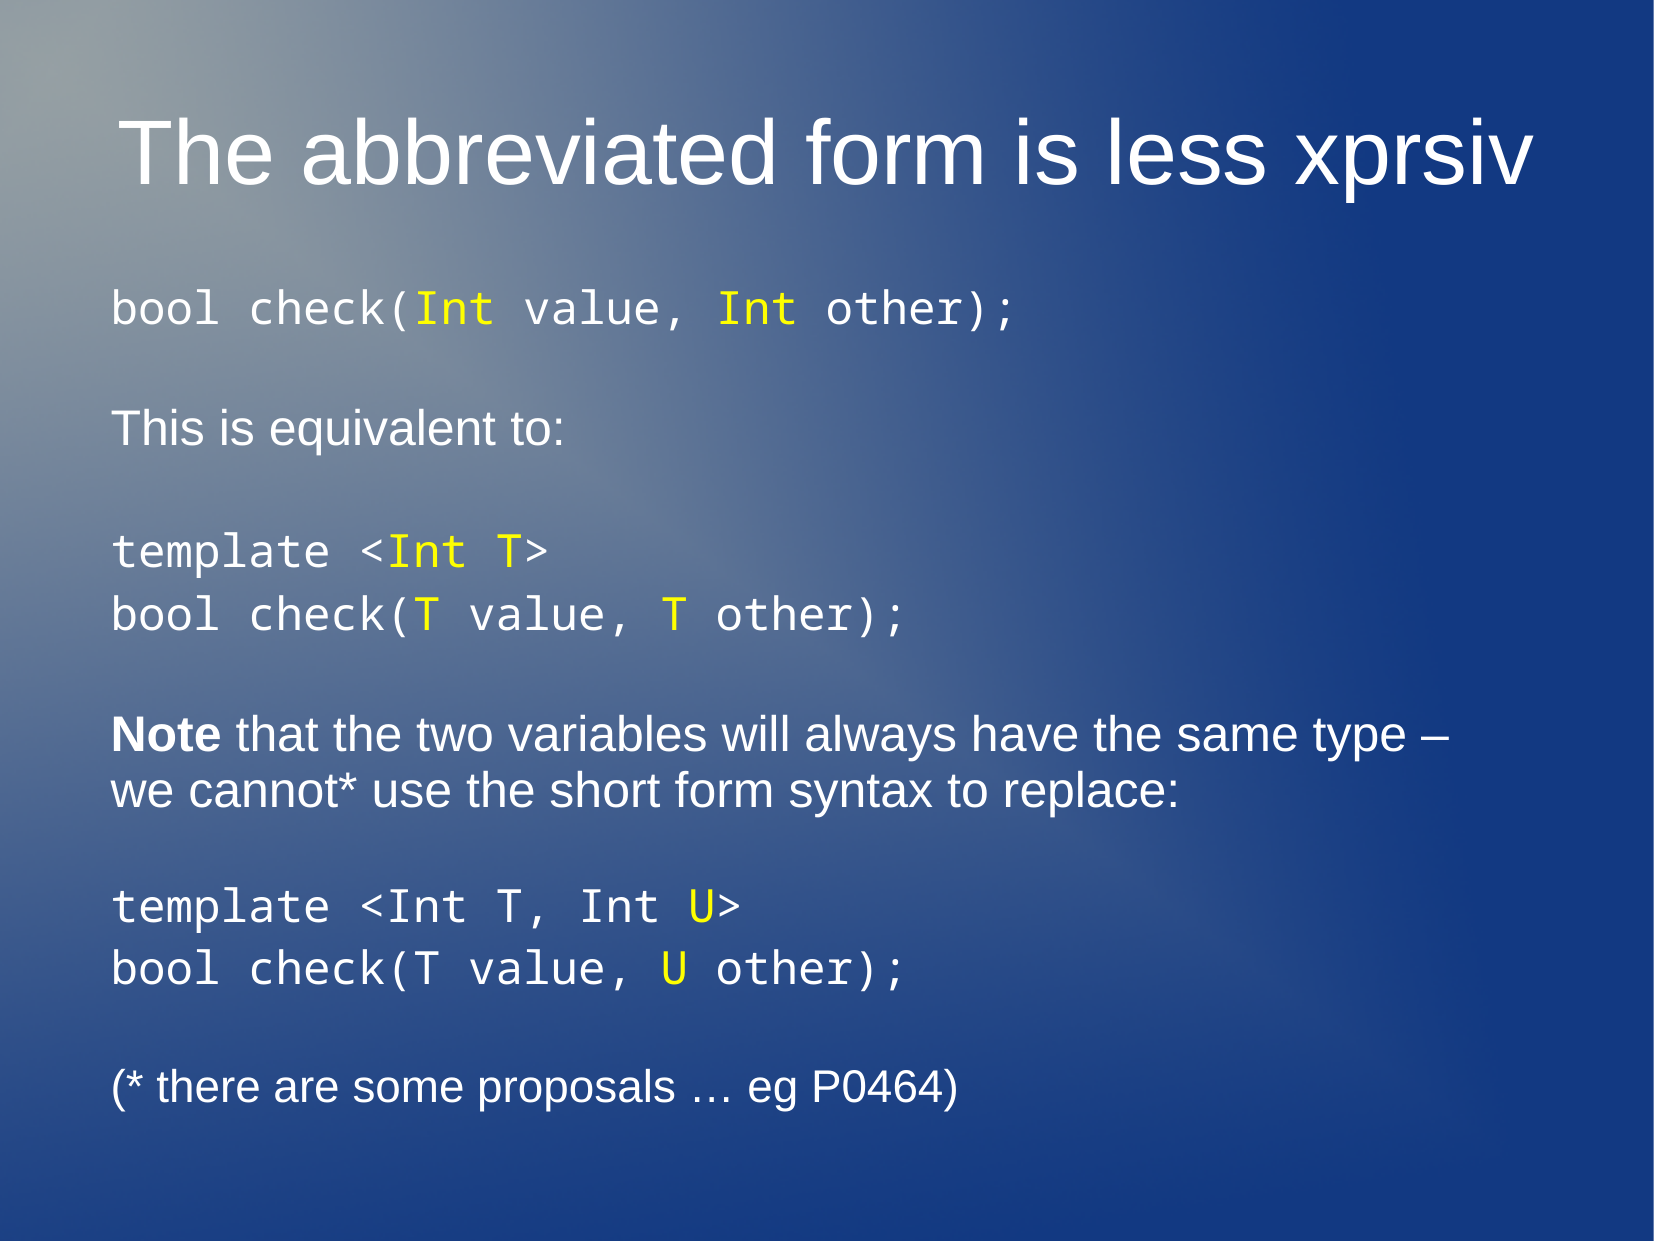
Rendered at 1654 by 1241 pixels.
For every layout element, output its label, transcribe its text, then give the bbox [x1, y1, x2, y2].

text_box bool check(Int value, Int other); This is equivalent to: template <Int T> bool check(T value, T other); Note that the two variables will always have the same type – we cannot* use the short form syntax to replace: template <Int T, Int U> bool check(T value, U other); (* there are some proposals … eg P0464) [95, 267, 1479, 1042]
title The abbreviated form is less xprsiv [82, 49, 1571, 257]
picture [0, 0, 1654, 1241]
